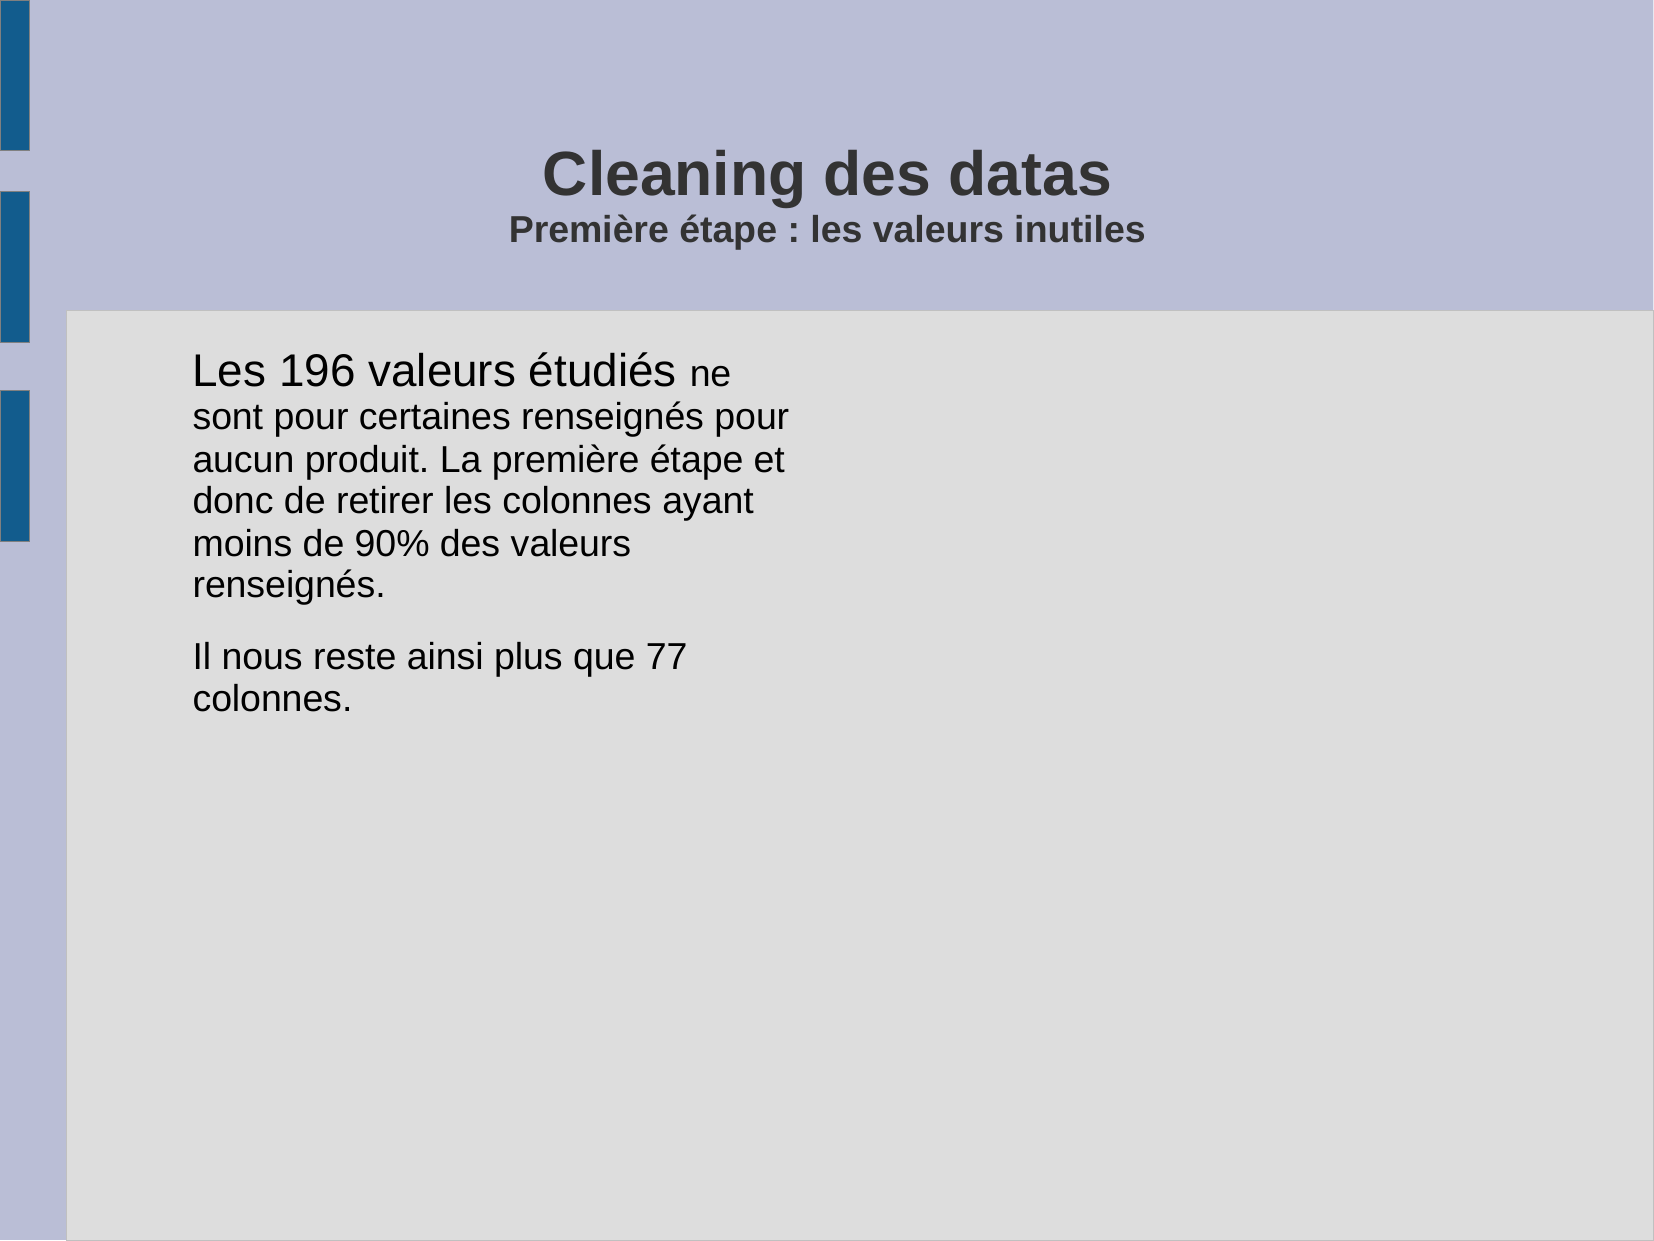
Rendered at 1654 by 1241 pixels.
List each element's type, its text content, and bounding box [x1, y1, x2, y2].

list Les 196 valeurs étudiés ne sont pour certaines renseignés pour aucun produit. La première étape et donc de retirer les colonnes ayant moins de 90% des valeurs renseignés. Il nous reste ainsi plus que 77 colonnes. [121, 344, 811, 1127]
title Cleaning des datas Première étape : les valeurs inutiles [121, 91, 1534, 299]
